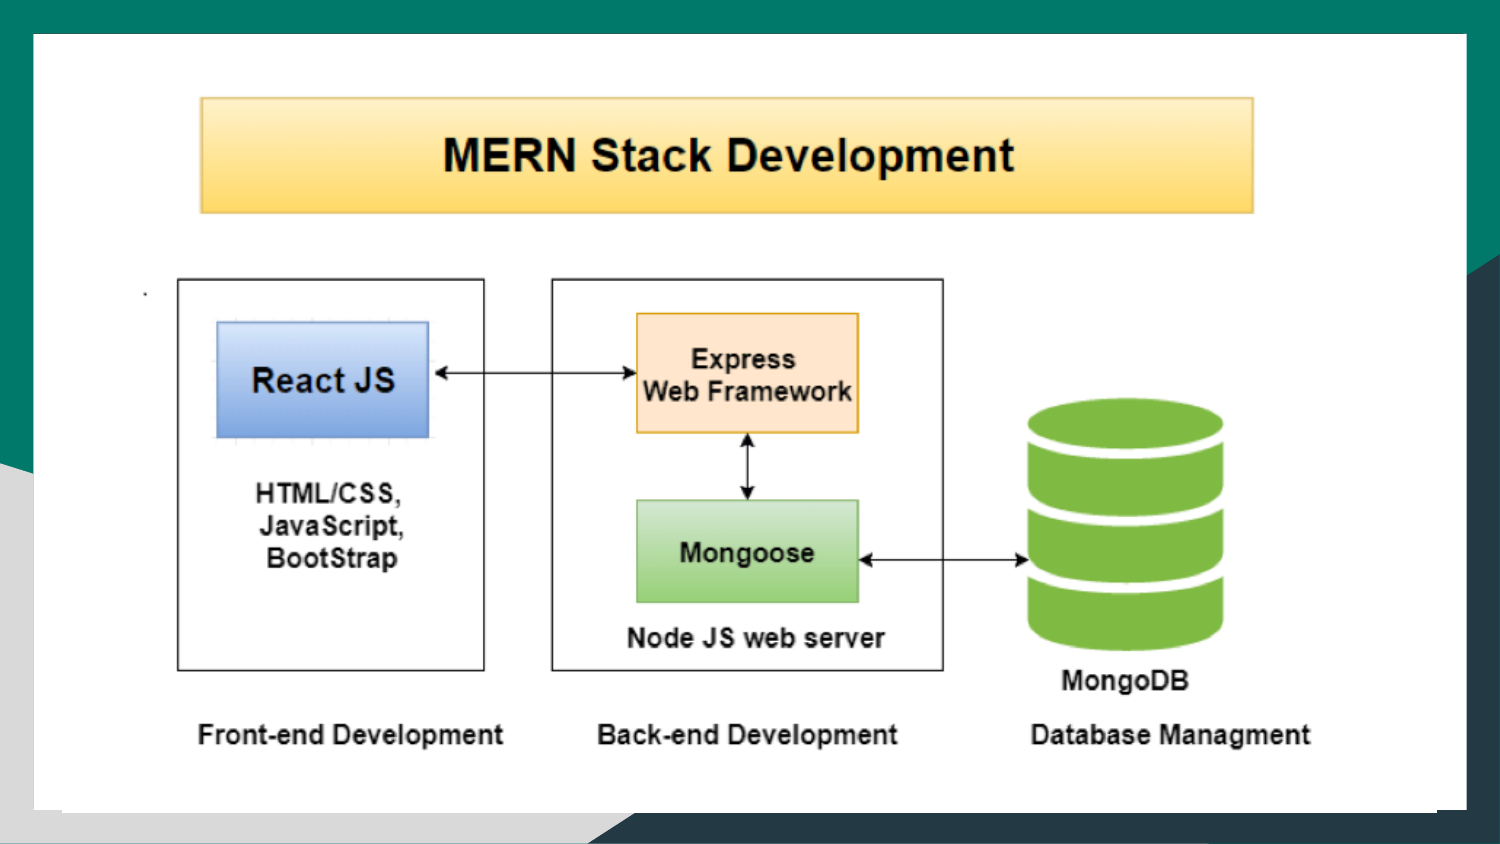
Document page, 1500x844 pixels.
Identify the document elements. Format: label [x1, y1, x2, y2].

picture [62, 58, 1437, 813]
